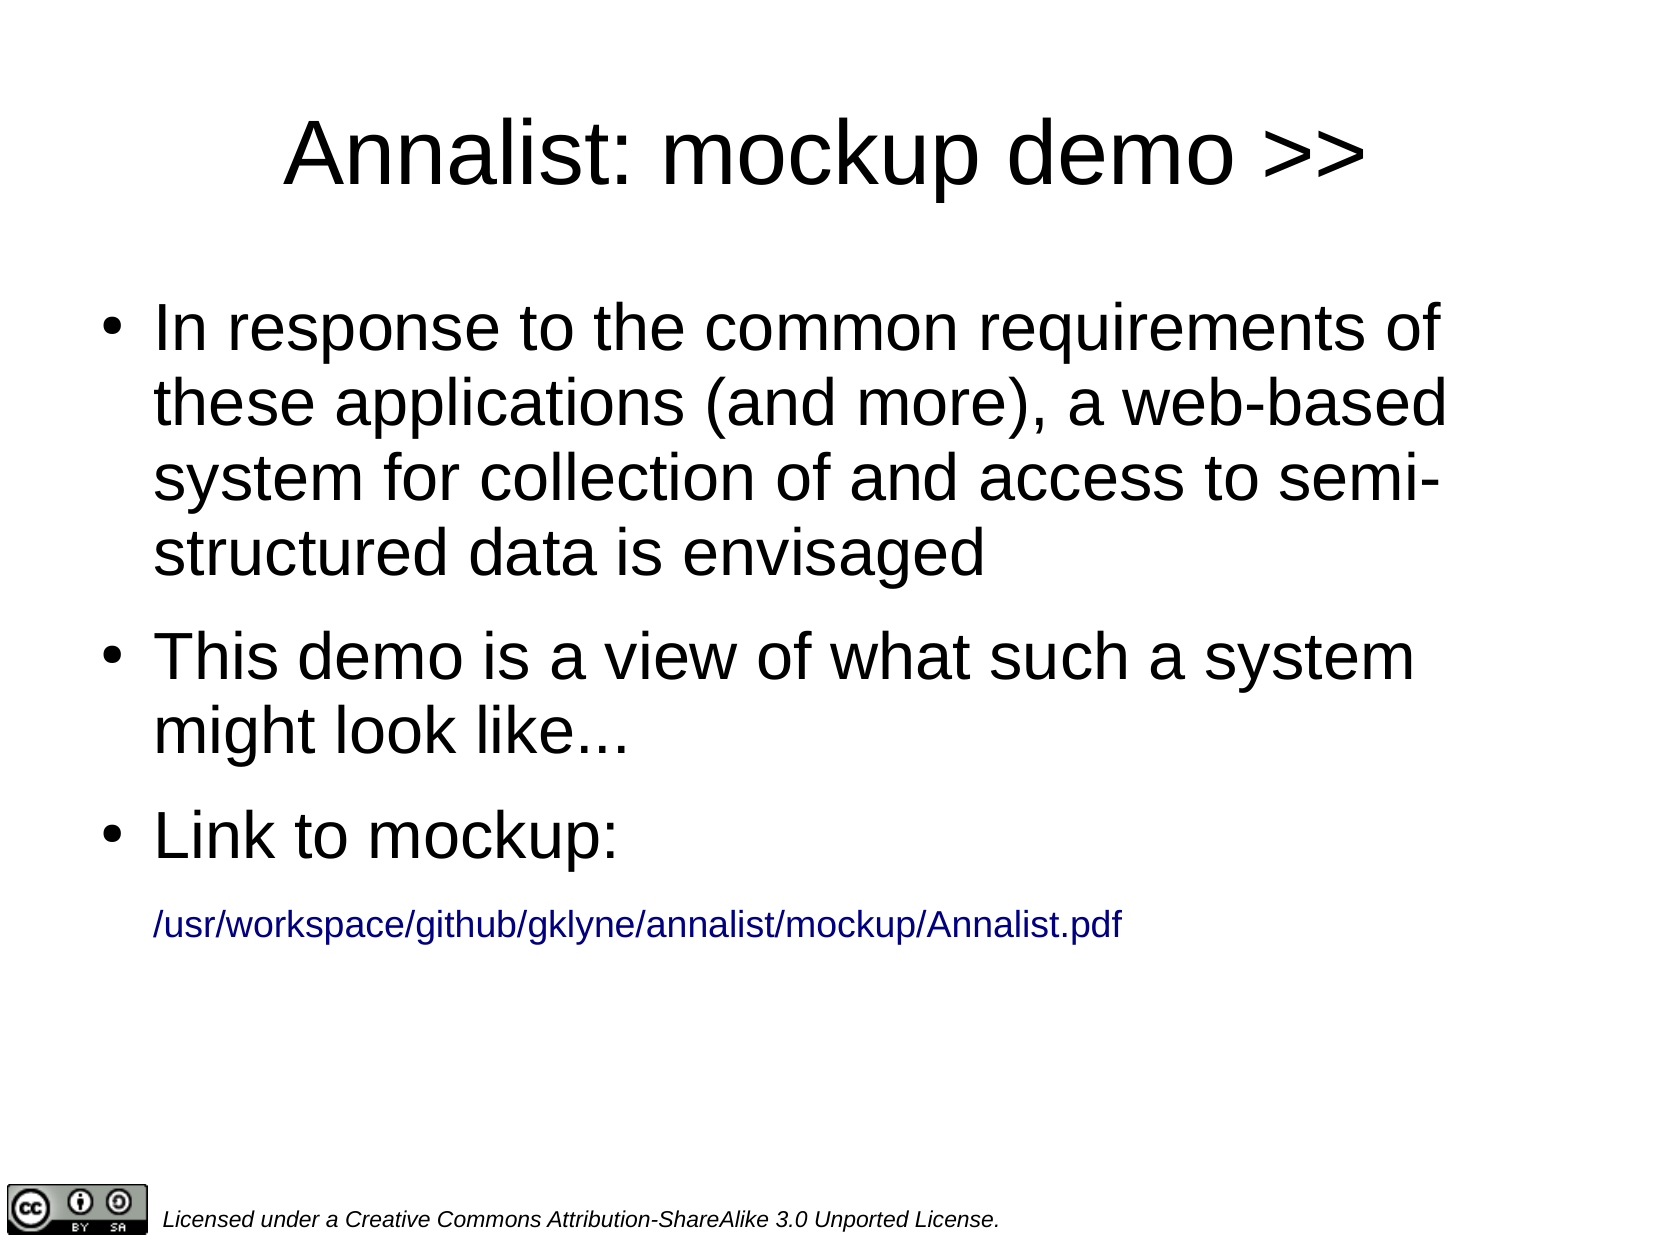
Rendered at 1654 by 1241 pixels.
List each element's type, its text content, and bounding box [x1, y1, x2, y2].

picture [7, 1184, 148, 1235]
text_box /usr/workspace/github/gklyne/annalist/mockup/Annalist.pdf [138, 895, 1341, 966]
list In response to the common requirements of these applications (and more), a web-based system for collection of and access to semi-structured data is envisaged This demo is a view of what such a system might look like... Link to mockup: [82, 290, 1538, 1010]
title Annalist: mockup demo >> [82, 49, 1571, 257]
